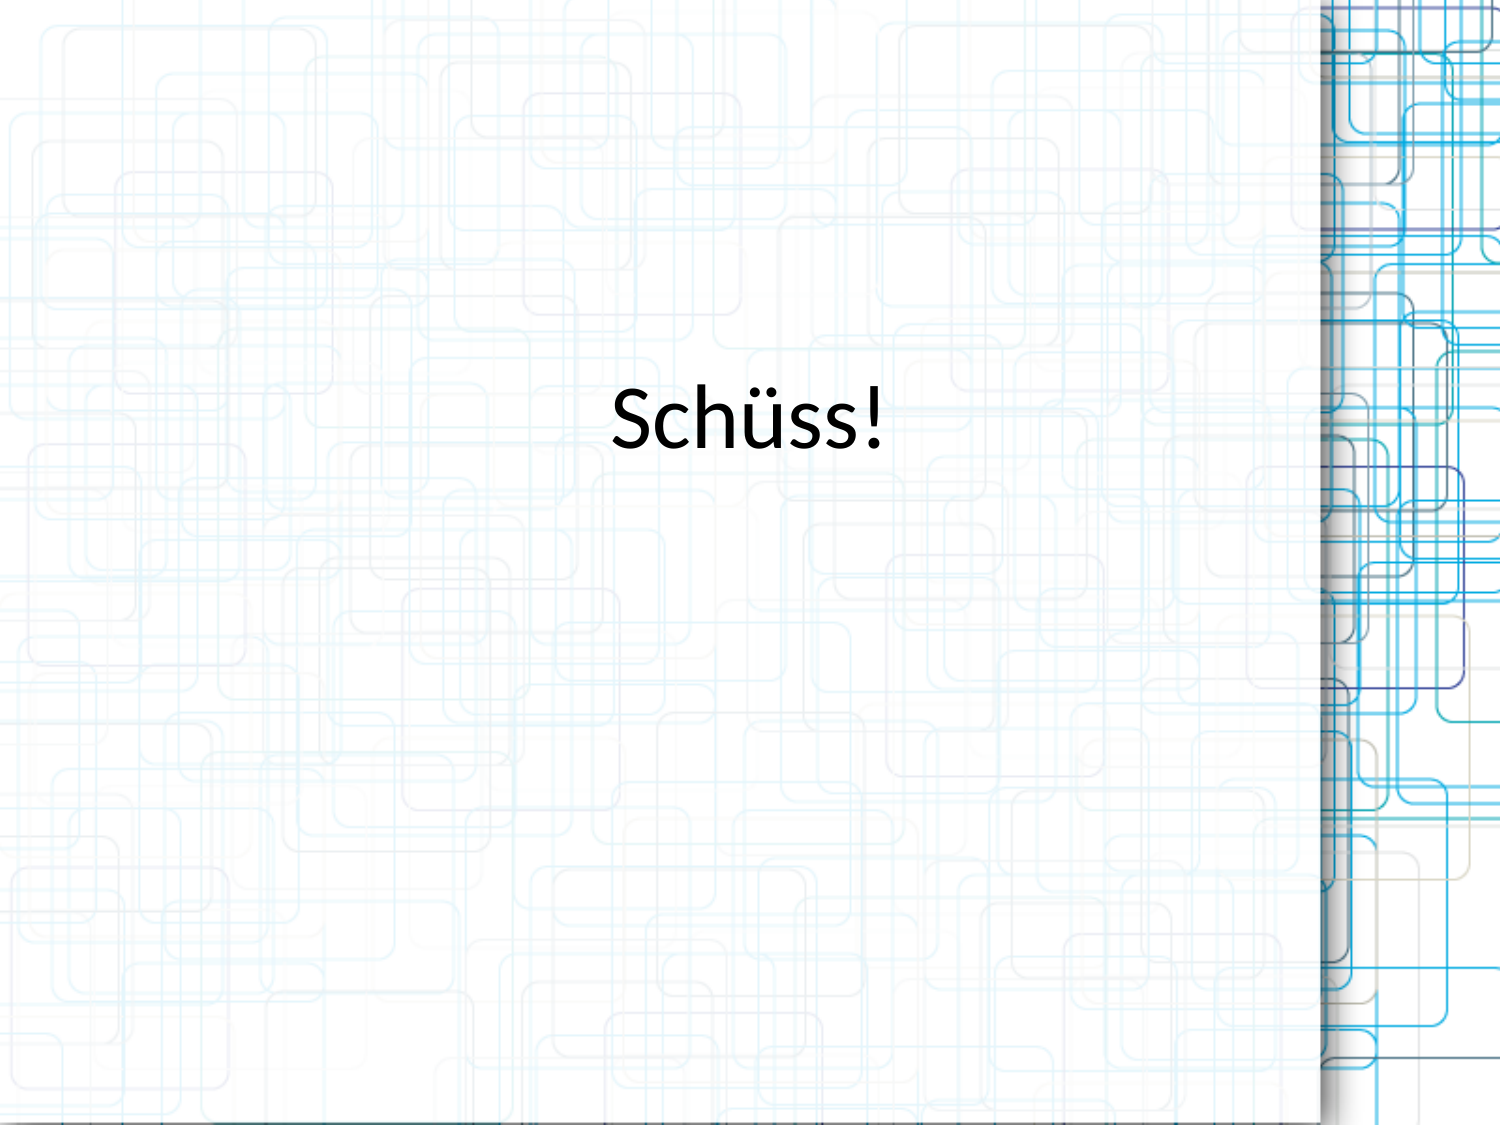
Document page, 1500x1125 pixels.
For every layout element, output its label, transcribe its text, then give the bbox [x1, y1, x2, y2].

title Schüss! [112, 349, 1388, 591]
